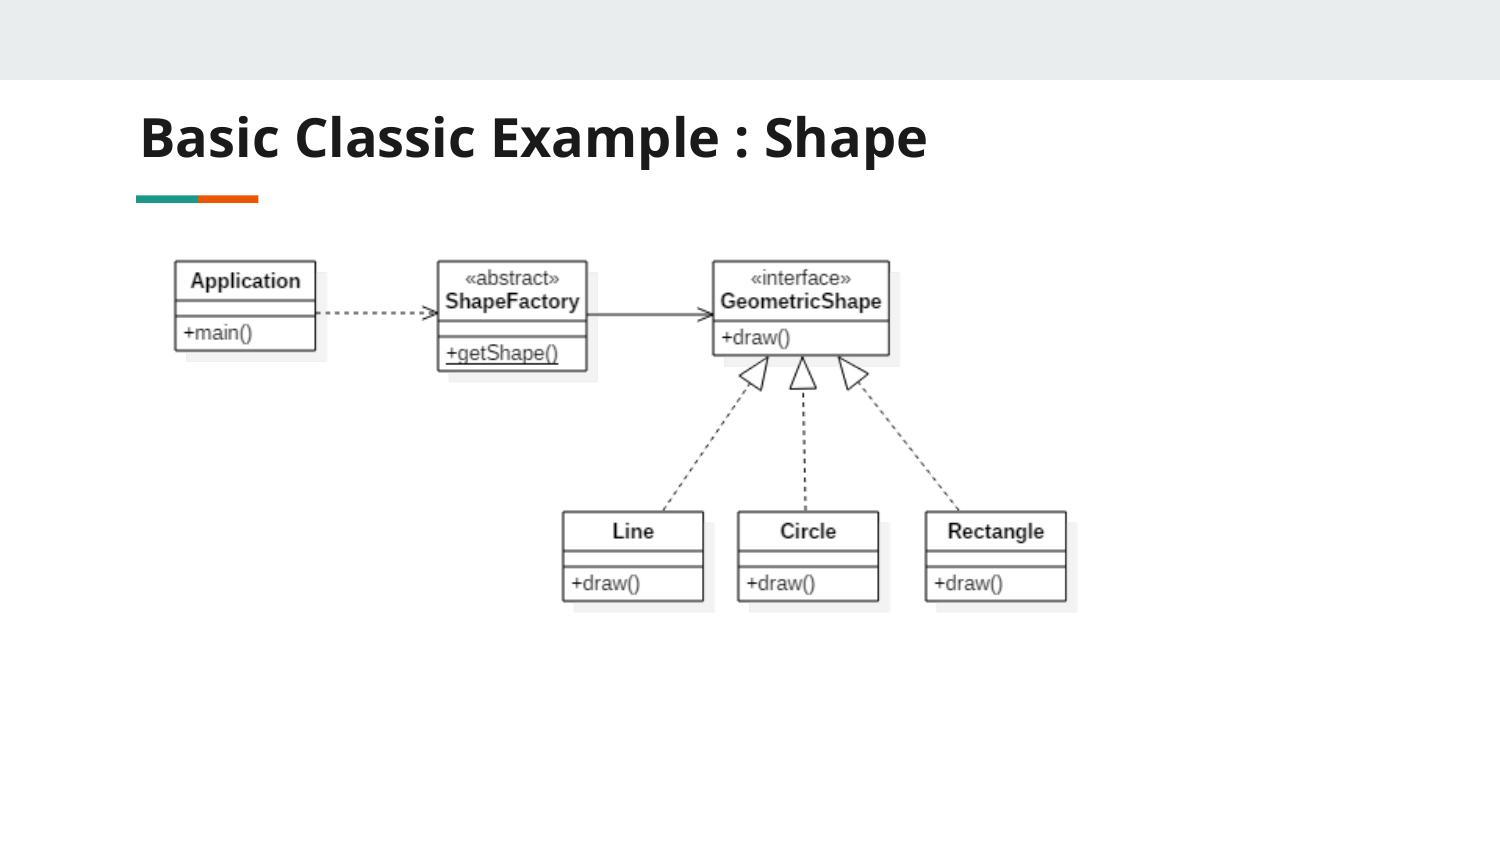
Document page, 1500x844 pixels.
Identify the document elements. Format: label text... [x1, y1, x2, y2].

picture [160, 246, 1128, 664]
title Basic Classic Example : Shape [124, 88, 1386, 177]
